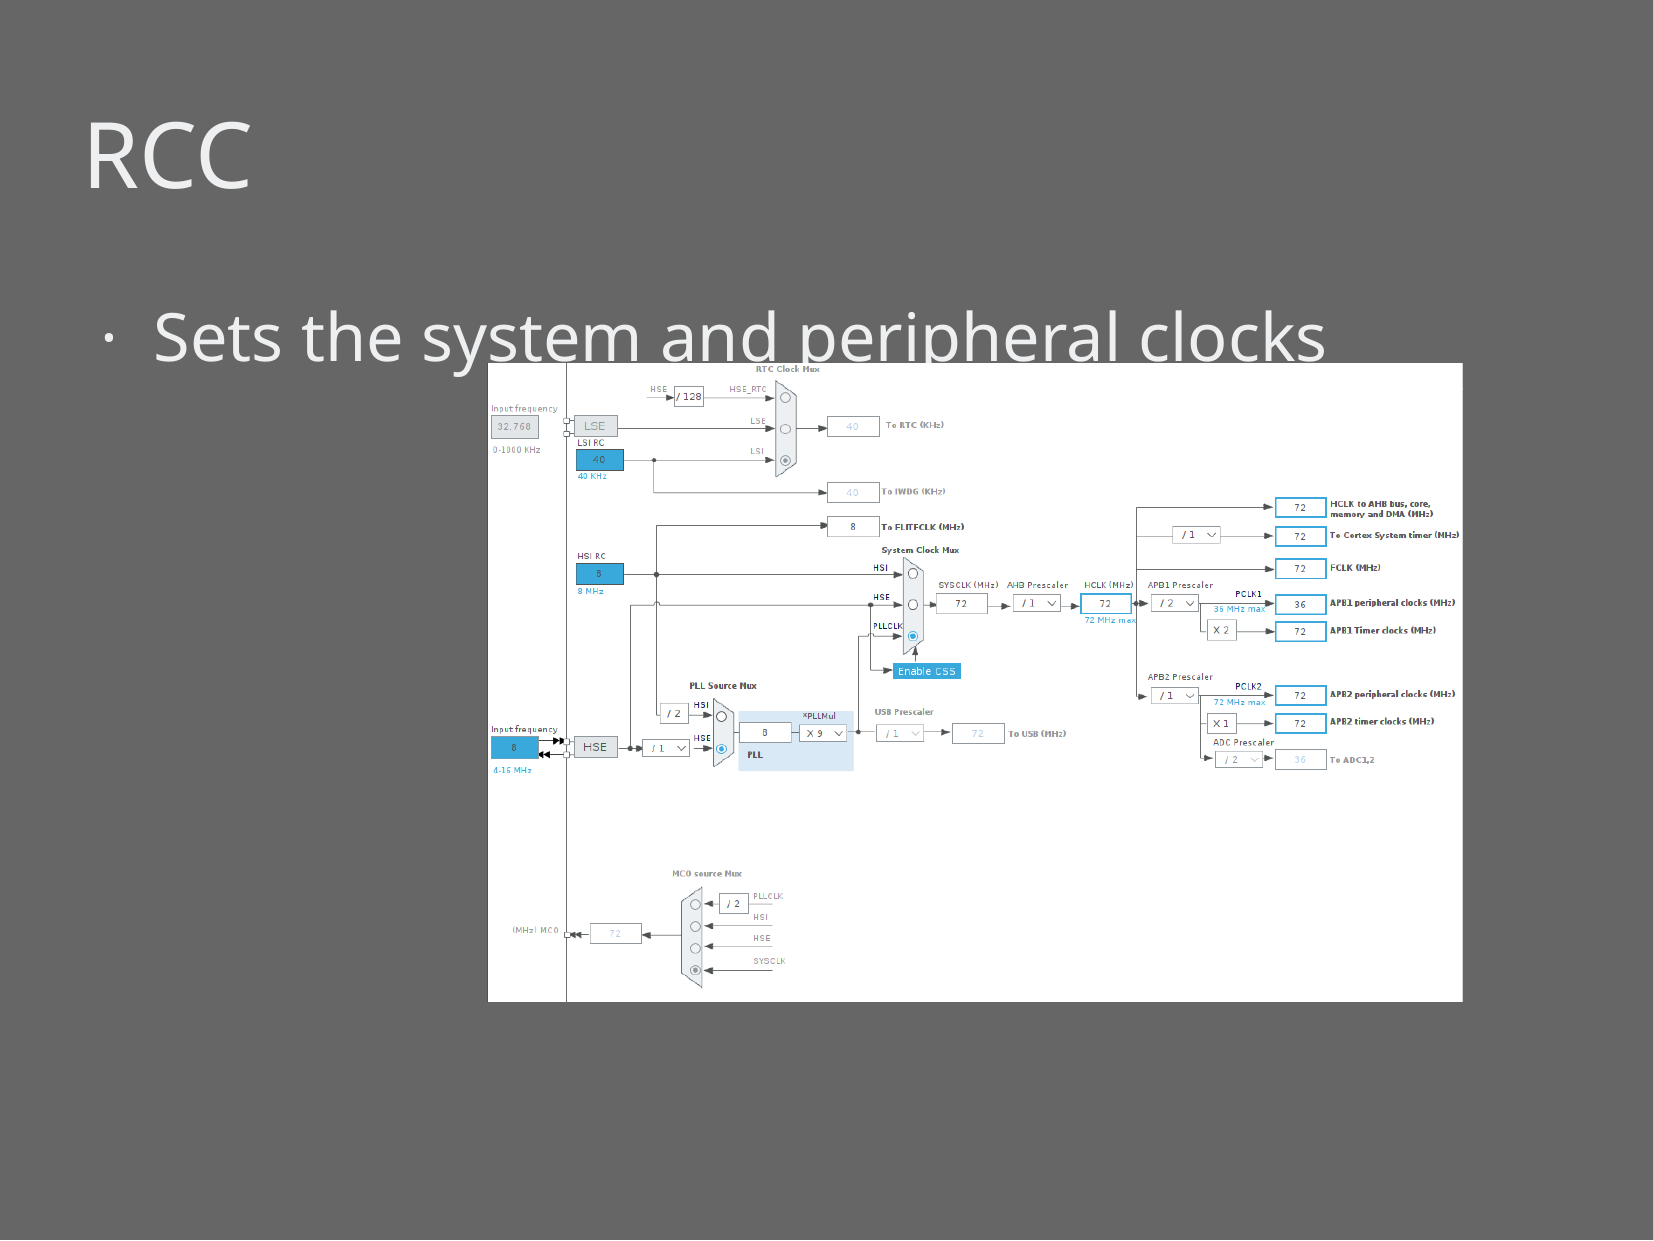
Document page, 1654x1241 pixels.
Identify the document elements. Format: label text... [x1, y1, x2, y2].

title RCC [82, 49, 1571, 257]
picture [487, 363, 1463, 1002]
list Sets the system and peripheral clocks [82, 290, 1571, 1010]
